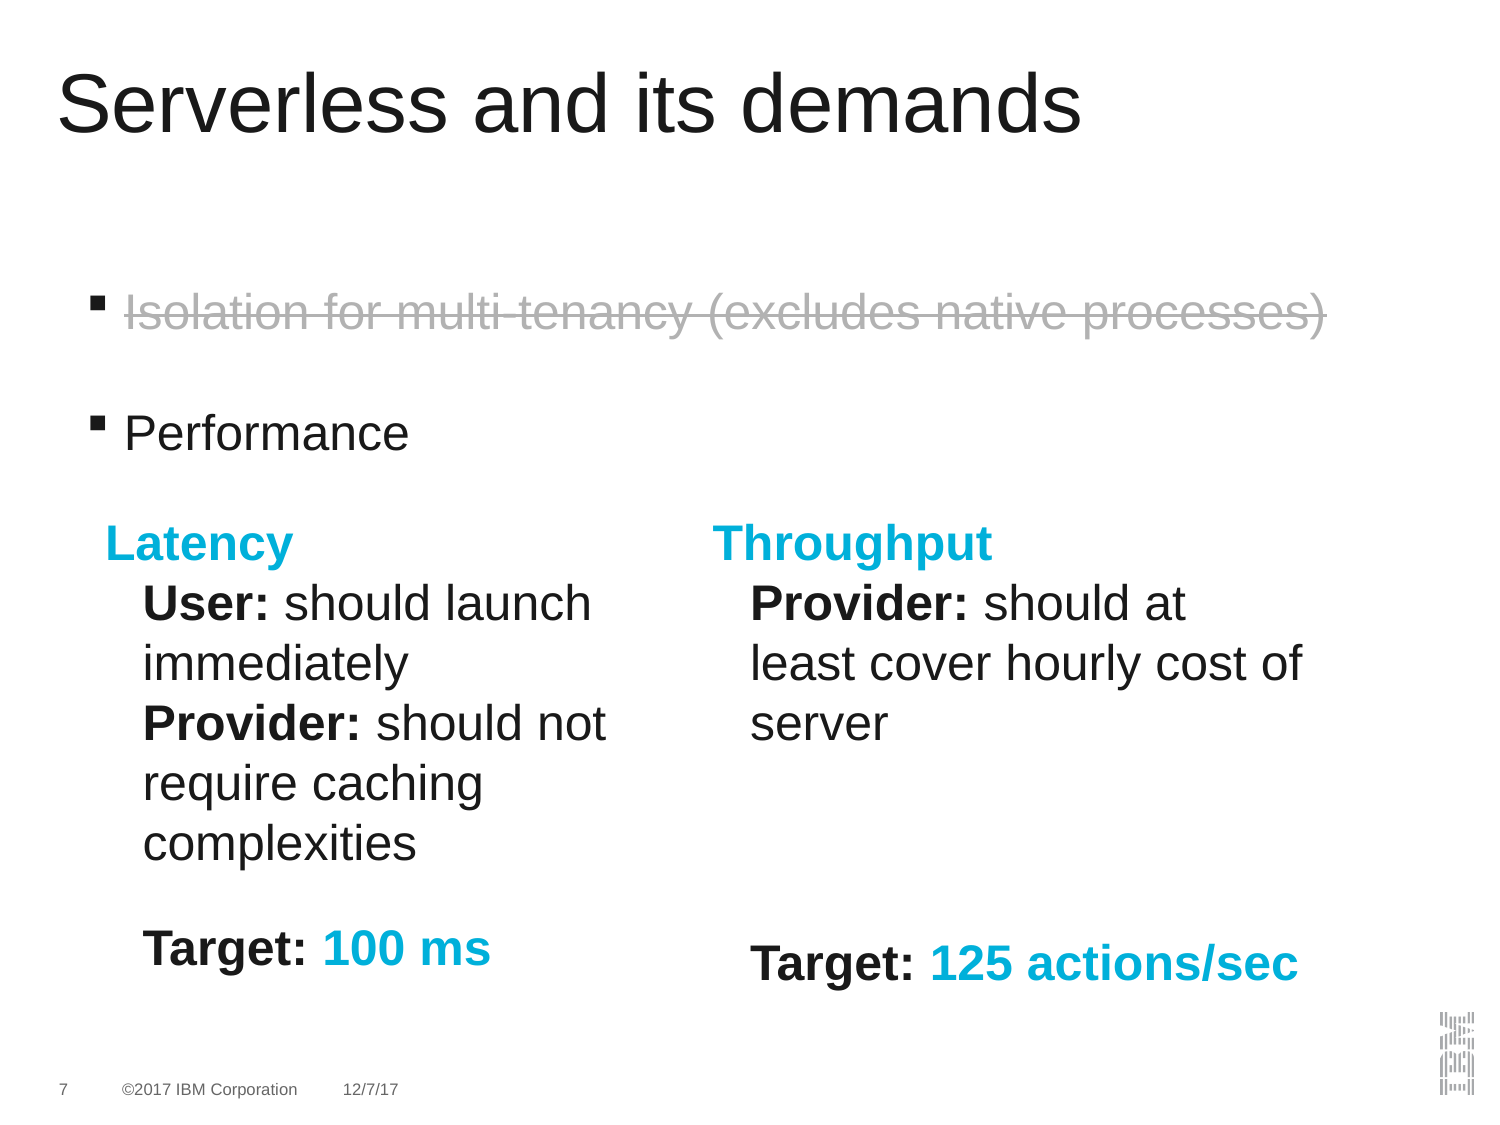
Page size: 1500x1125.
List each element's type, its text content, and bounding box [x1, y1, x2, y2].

text_box Serverless and its demands [56, 49, 1440, 200]
text_box Latency User: should launch immediately Provider: should not require caching complexities Target: 100 ms [104, 574, 648, 1116]
picture [1440, 1012, 1474, 1095]
text_box Isolation for multi-tenancy (excludes native processes) Performance [86, 279, 1472, 574]
text_box Throughput Provider: should at least cover hourly cost of server Provider: should at least cover hourly cost of server Target: 125 actions/sec [712, 574, 1305, 1125]
